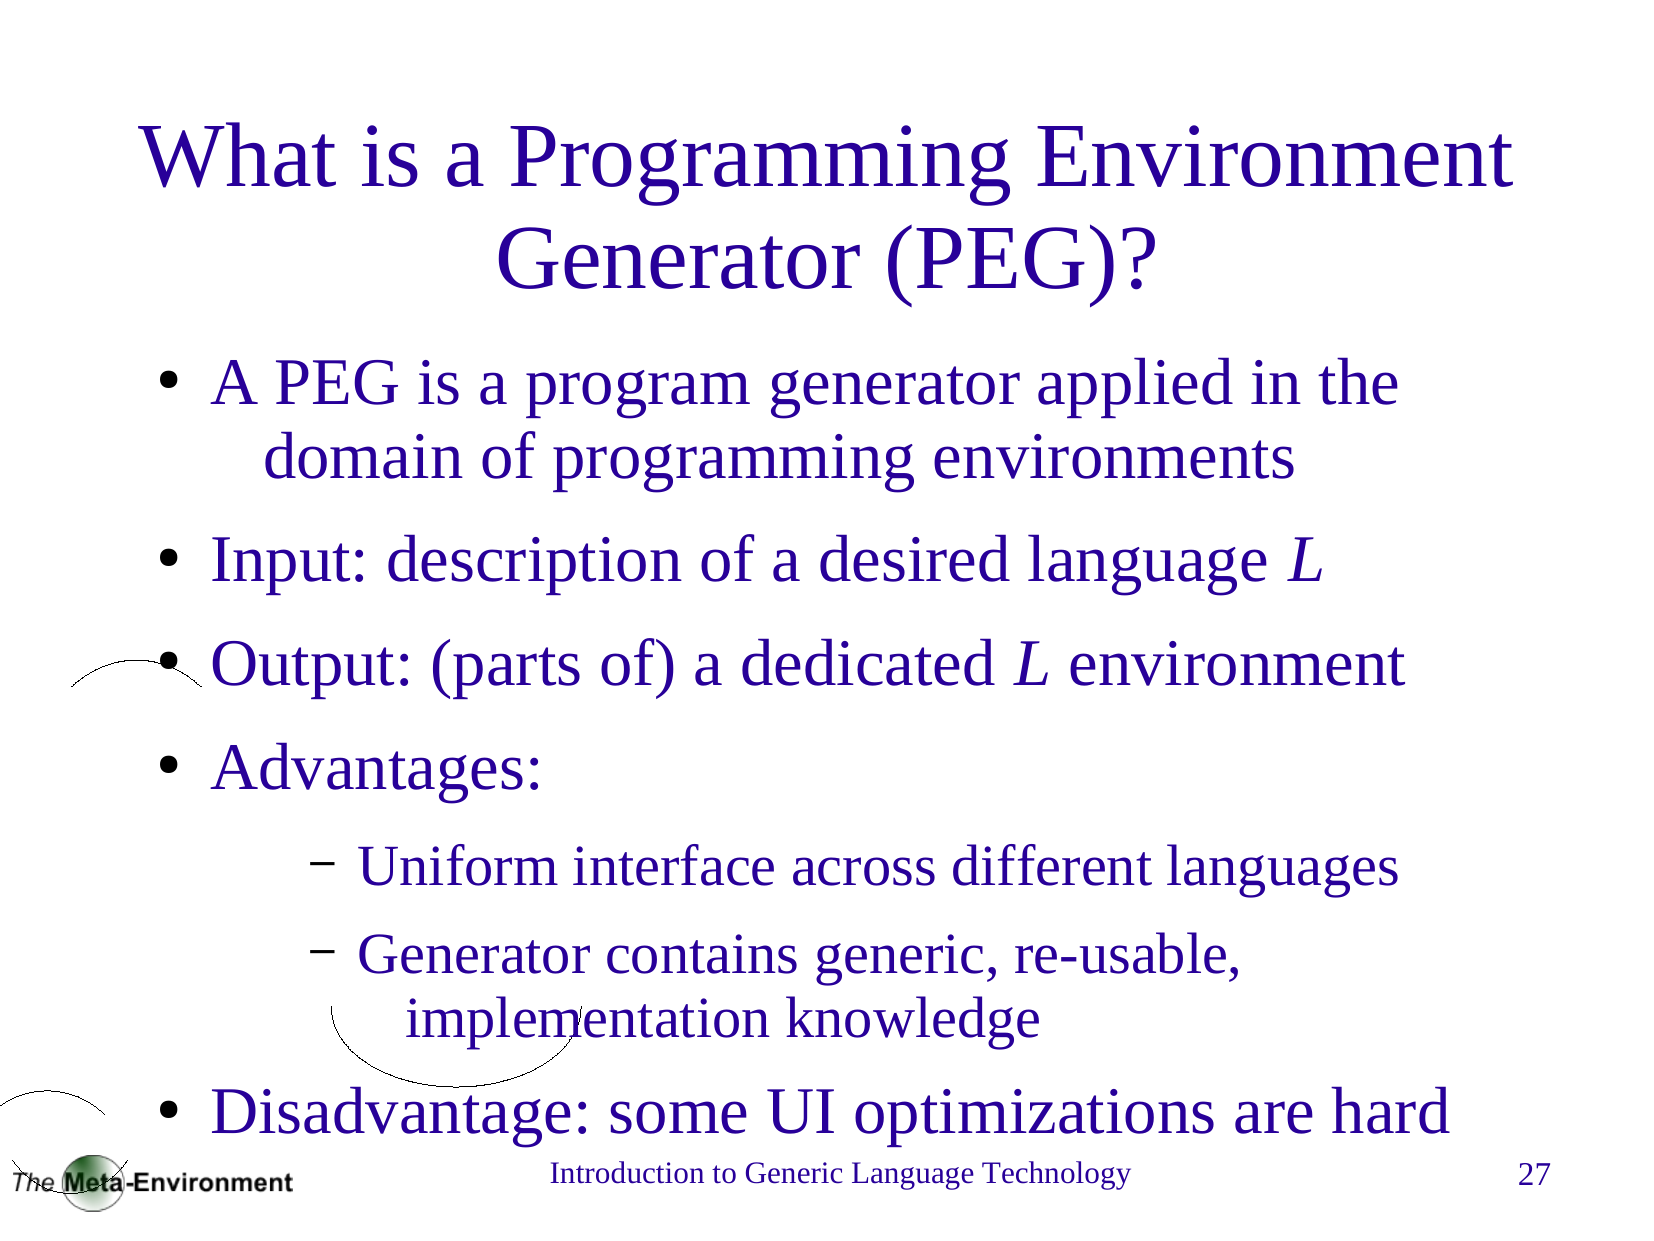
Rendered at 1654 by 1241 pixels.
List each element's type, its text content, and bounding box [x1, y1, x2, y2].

picture [13, 1155, 293, 1212]
list A PEG is a program generator applied in the domain of programming environments Input: description of a desired language L Output: (parts of) a dedicated L environment Advantages: Uniform interface across different languages Generator contains generic, re-usable, implementation knowledge Disadvantage: some UI optimizations are hard [121, 344, 1534, 1202]
title What is a Programming Environment Generator (PEG)? [121, 102, 1534, 311]
